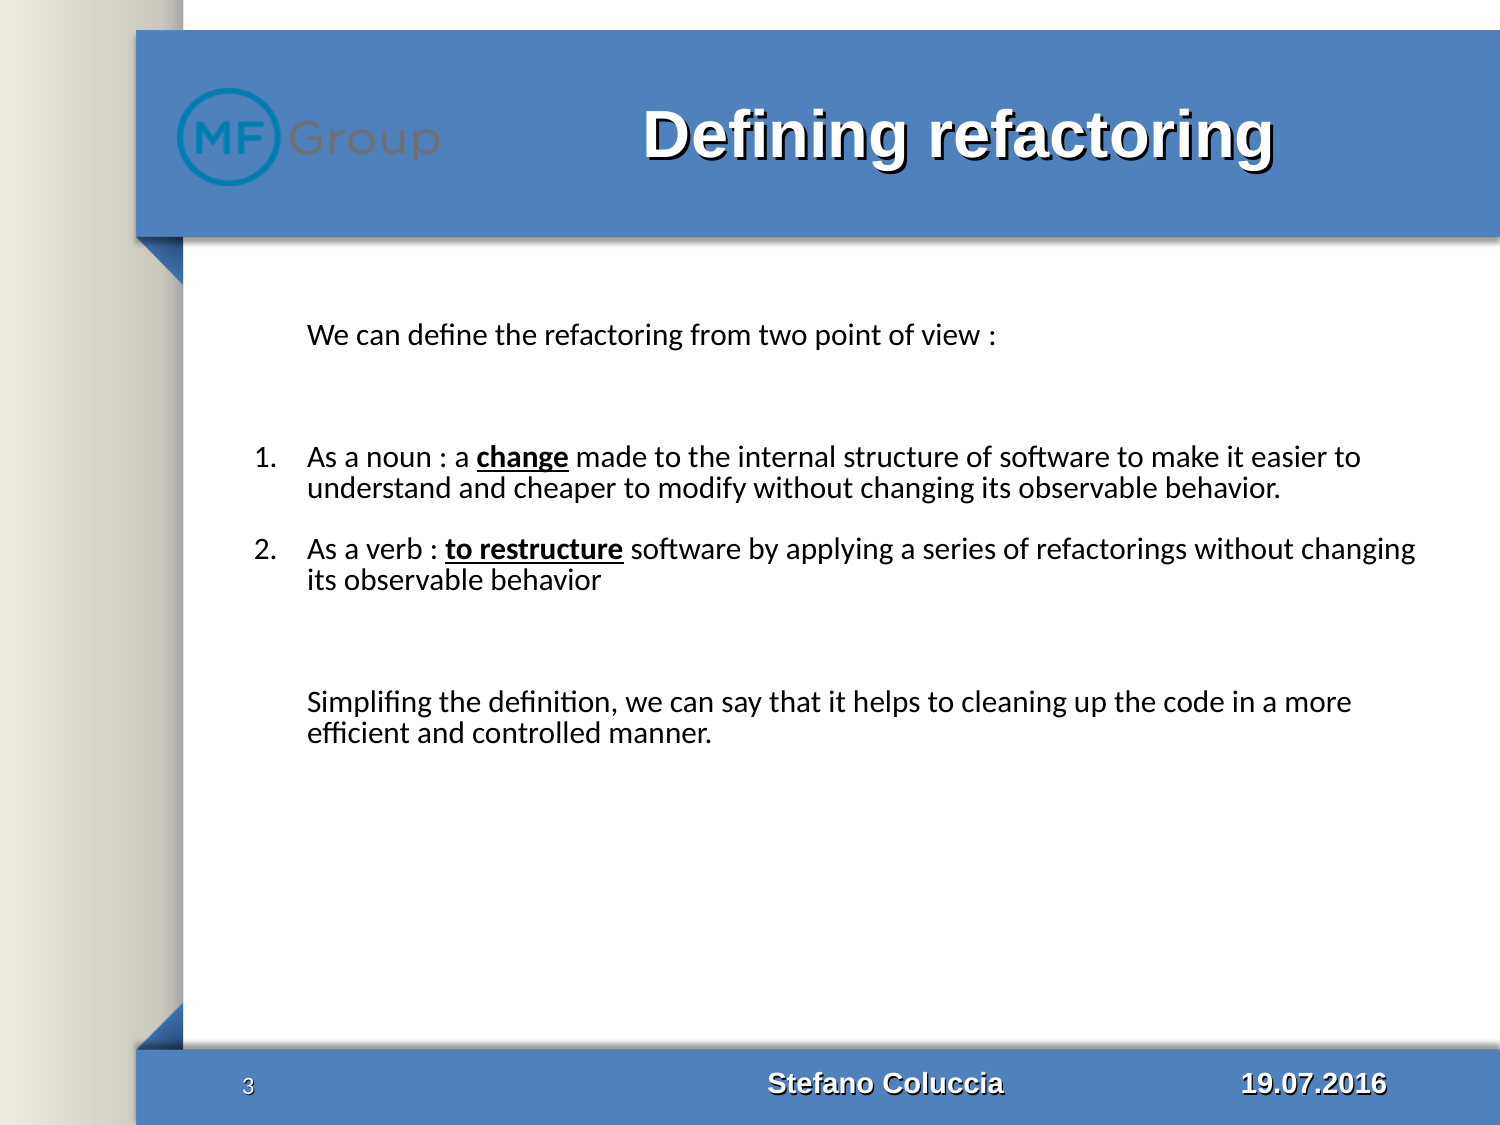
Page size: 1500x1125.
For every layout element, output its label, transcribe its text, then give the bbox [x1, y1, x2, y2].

title Defining refactoring [472, 57, 1447, 211]
picture [0, 0, 1500, 1125]
title Stefano Coluccia [738, 1062, 1034, 1105]
list We can define the refactoring from two point of view : As a noun : a change made to the internal structure of software to make it easier to understand and cheaper to modify without changing its observable behavior. As a verb : to restructure software by applying a series of refactorings without changing its observable behavior Simplifing the definition, we can say that it helps to cleaning up the code in a more efficient and controlled manner. [236, 261, 1453, 1004]
title 19.07.2016 [1151, 1062, 1477, 1105]
